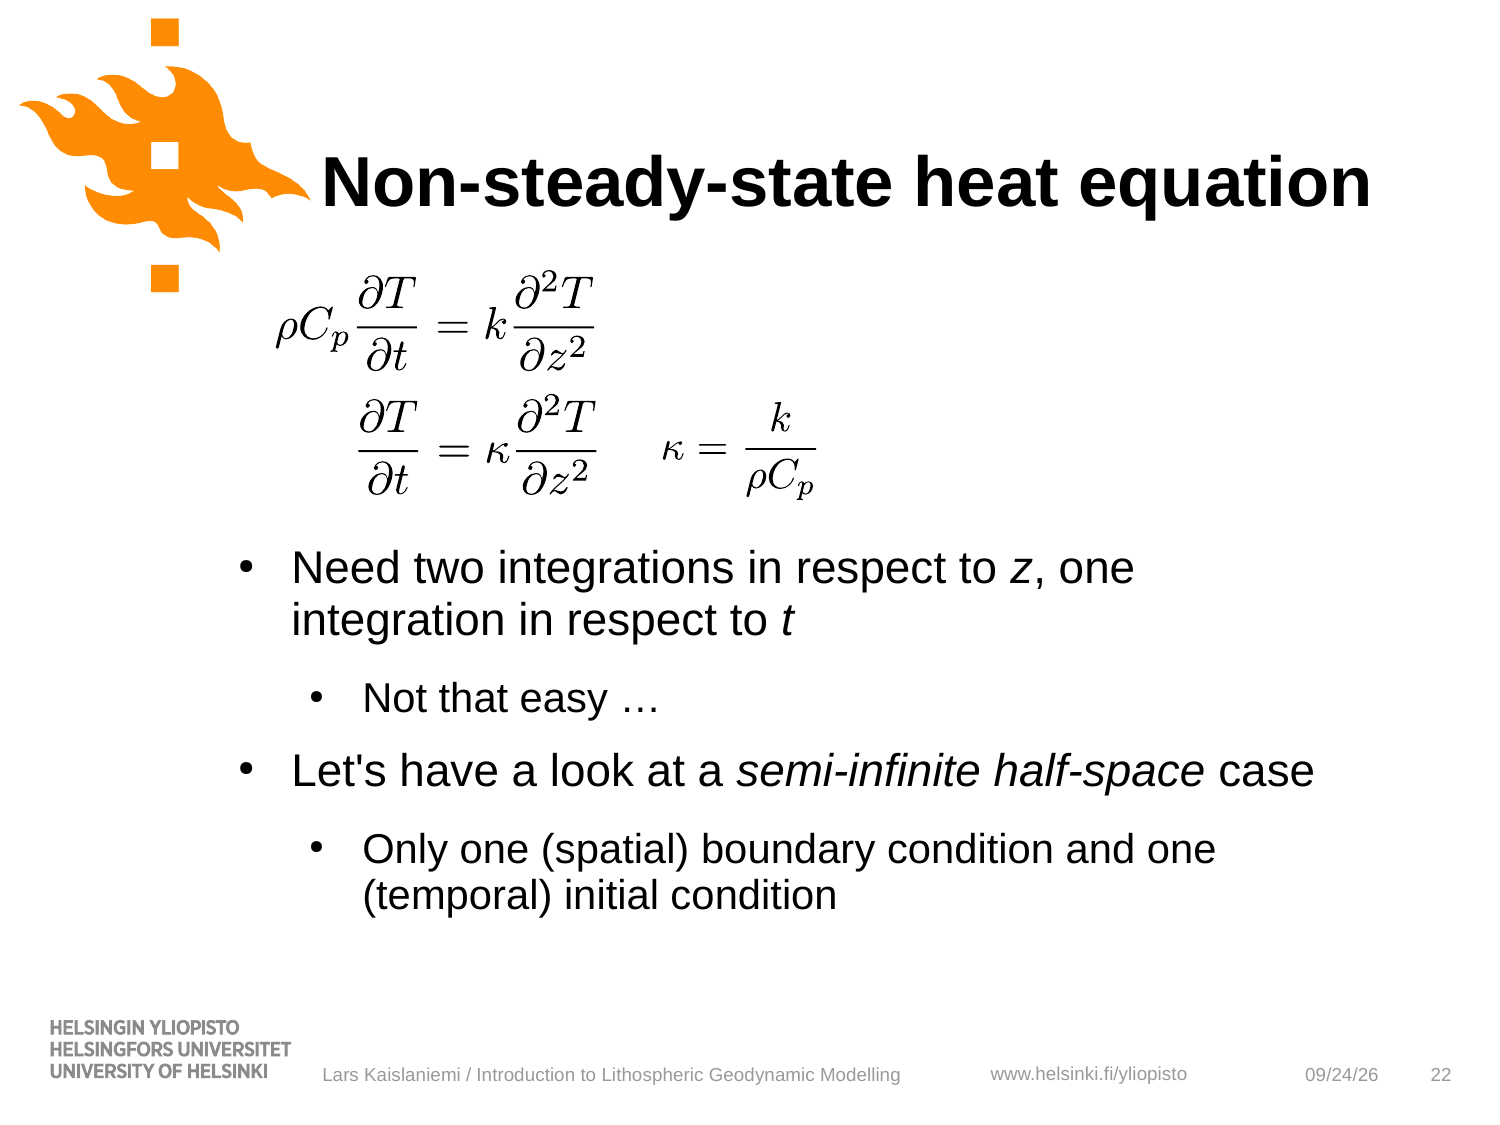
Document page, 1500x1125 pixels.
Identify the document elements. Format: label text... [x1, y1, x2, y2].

text_box [274, 270, 595, 372]
title Non-steady-state heat equation [321, 87, 1447, 276]
text_box [660, 402, 817, 501]
picture [0, 0, 337, 318]
text_box [358, 393, 597, 496]
list Need two integrations in respect to z, one integration in respect to t Not that easy … Let's have a look at a semi-infinite half-space case Only one (spatial) boundary condition and one (temporal) initial condition [220, 542, 1346, 920]
picture [32, 1001, 309, 1096]
